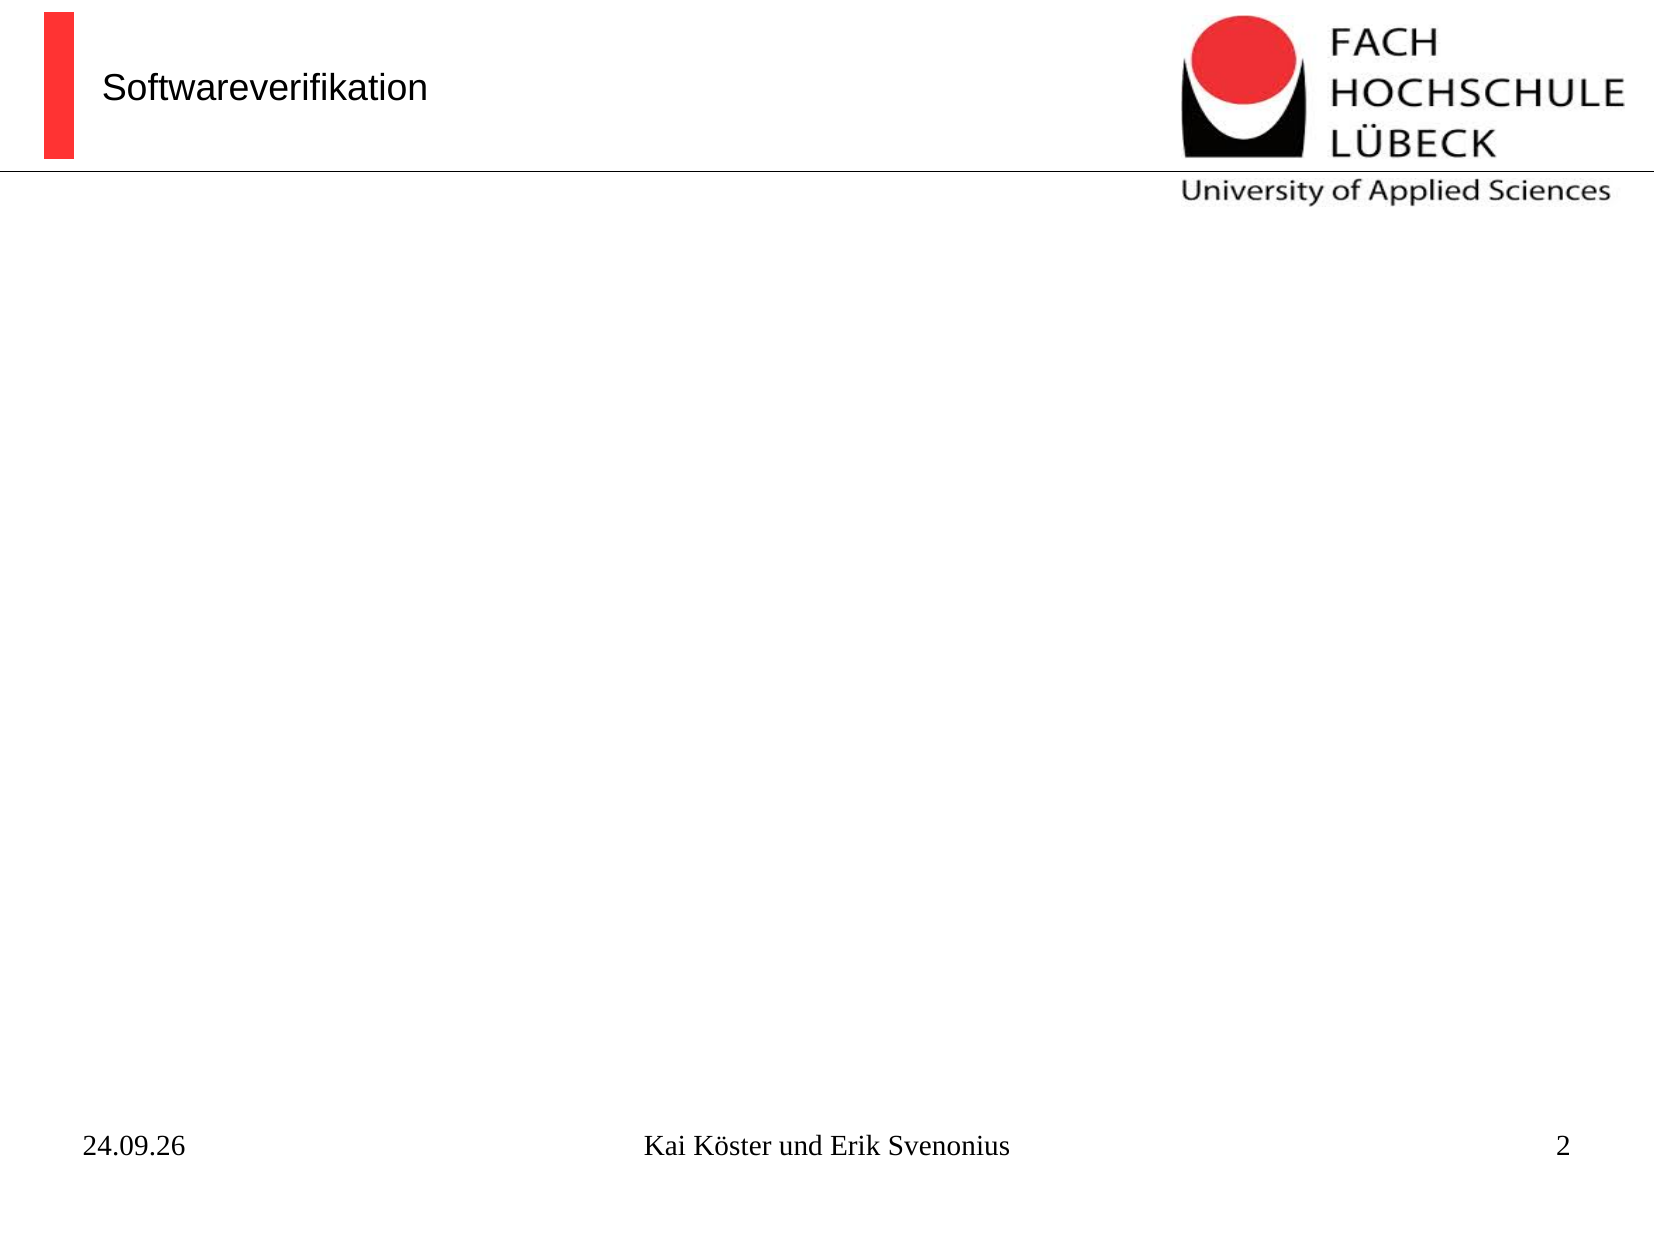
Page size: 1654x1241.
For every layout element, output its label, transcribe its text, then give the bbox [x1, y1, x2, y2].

picture [1181, 172, 1625, 207]
text_box Softwareverifikation [77, 59, 443, 131]
picture [1181, 15, 1625, 171]
